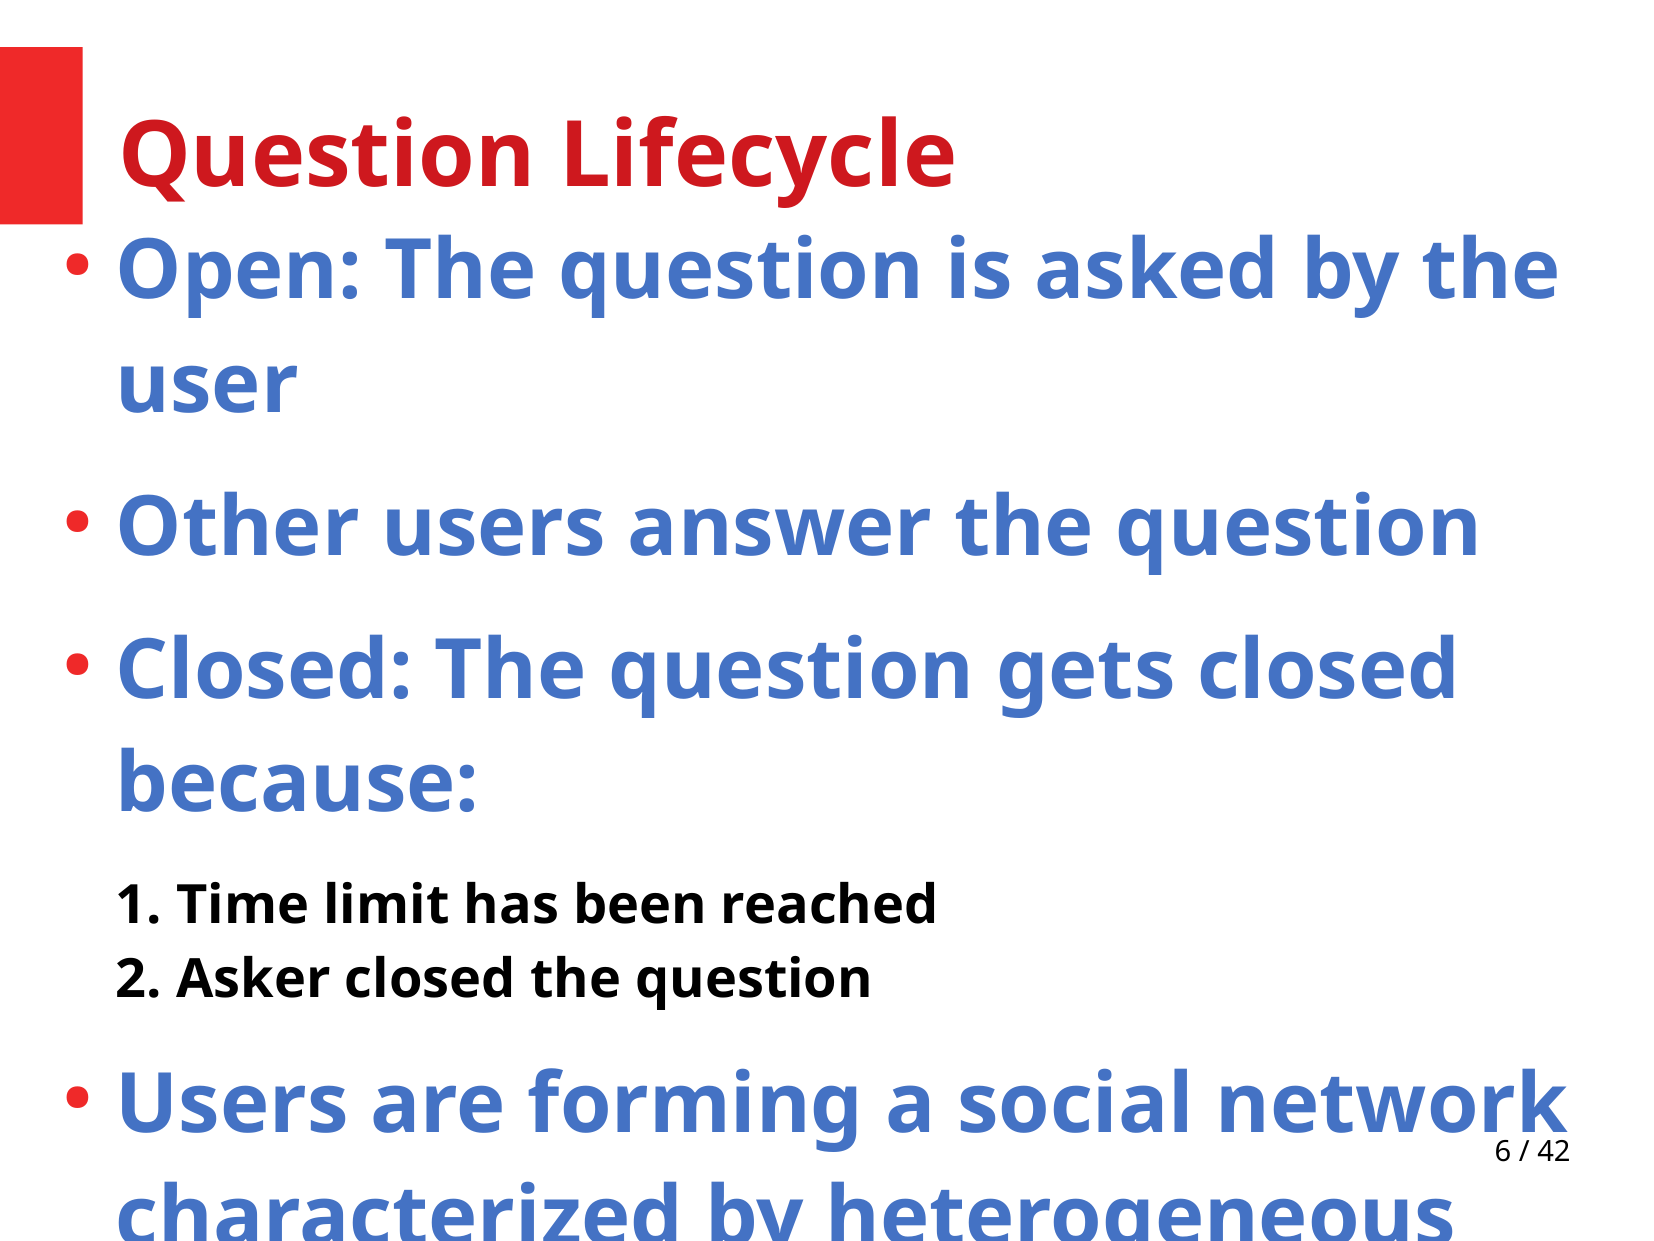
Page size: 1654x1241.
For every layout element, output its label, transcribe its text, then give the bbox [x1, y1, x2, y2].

list Open: The question is asked by the user Other users answer the question Closed: The question gets closed because: 1. Time limit has been reached 2. Asker closed the question Users are forming a social network characterized by heterogeneous interactions Resolved: The question is resolved because: 1. Asker selected the best answer 2. Other users voted on the best answer [45, 210, 1621, 1186]
title Question Lifecycle [118, 49, 1571, 210]
